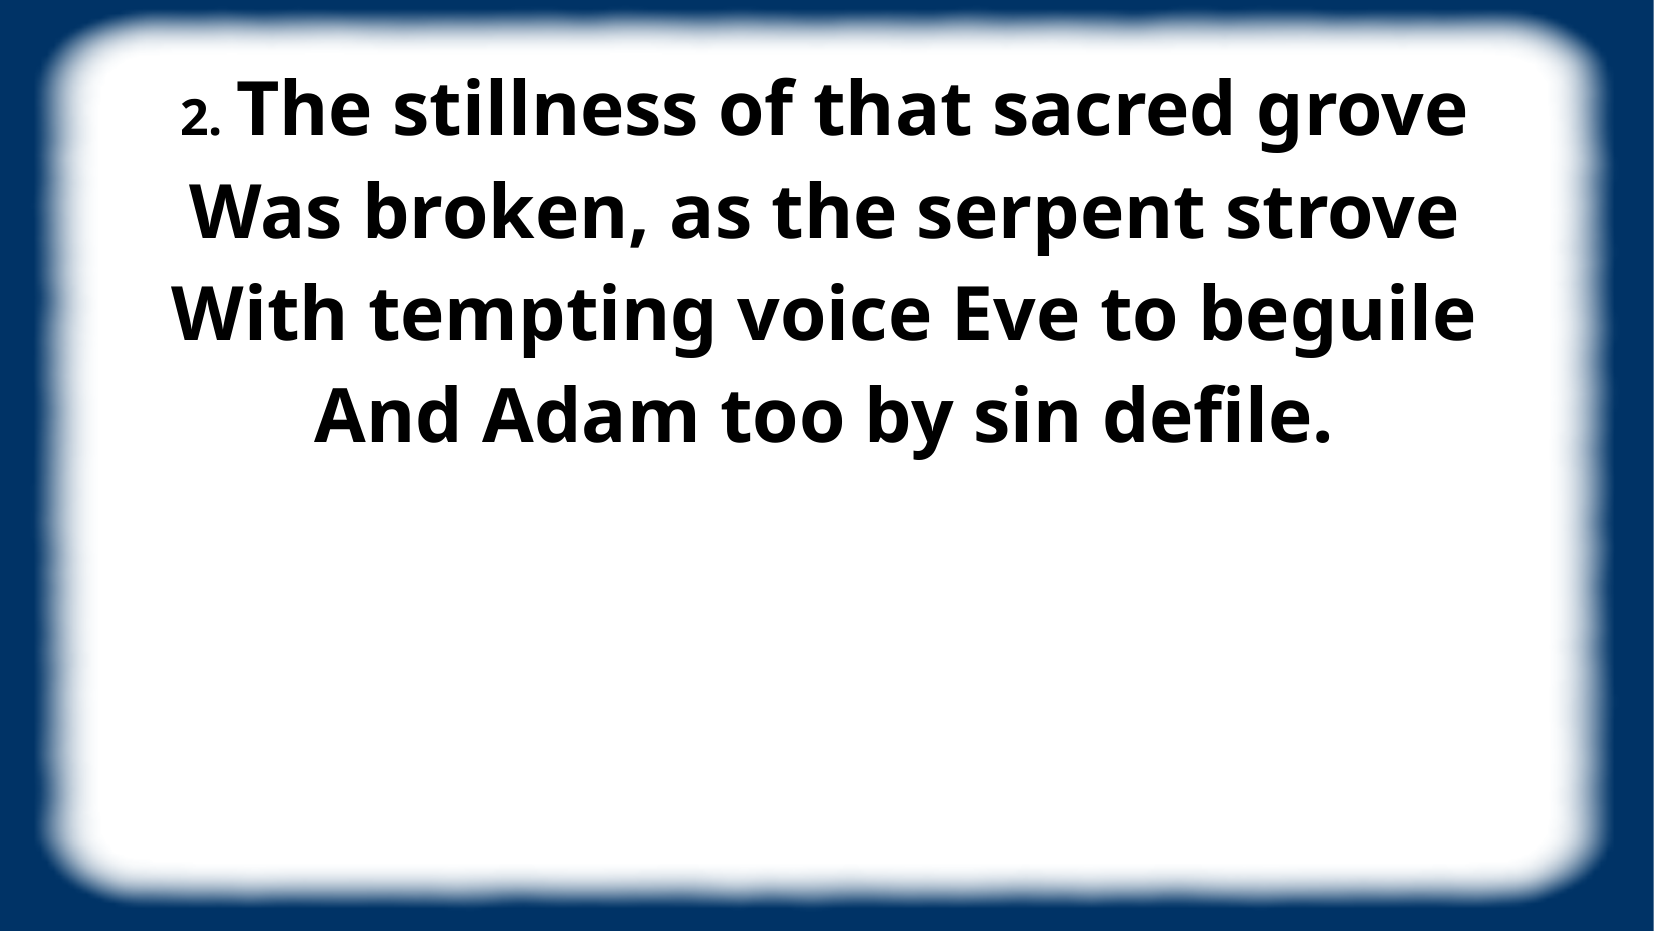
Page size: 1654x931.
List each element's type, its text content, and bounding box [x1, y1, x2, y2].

text_box 2. The stillness of that sacred grove Was broken, as the serpent strove With tempting voice Eve to beguile And Adam too by sin defile. [90, 48, 1561, 463]
picture [0, 0, 1654, 931]
